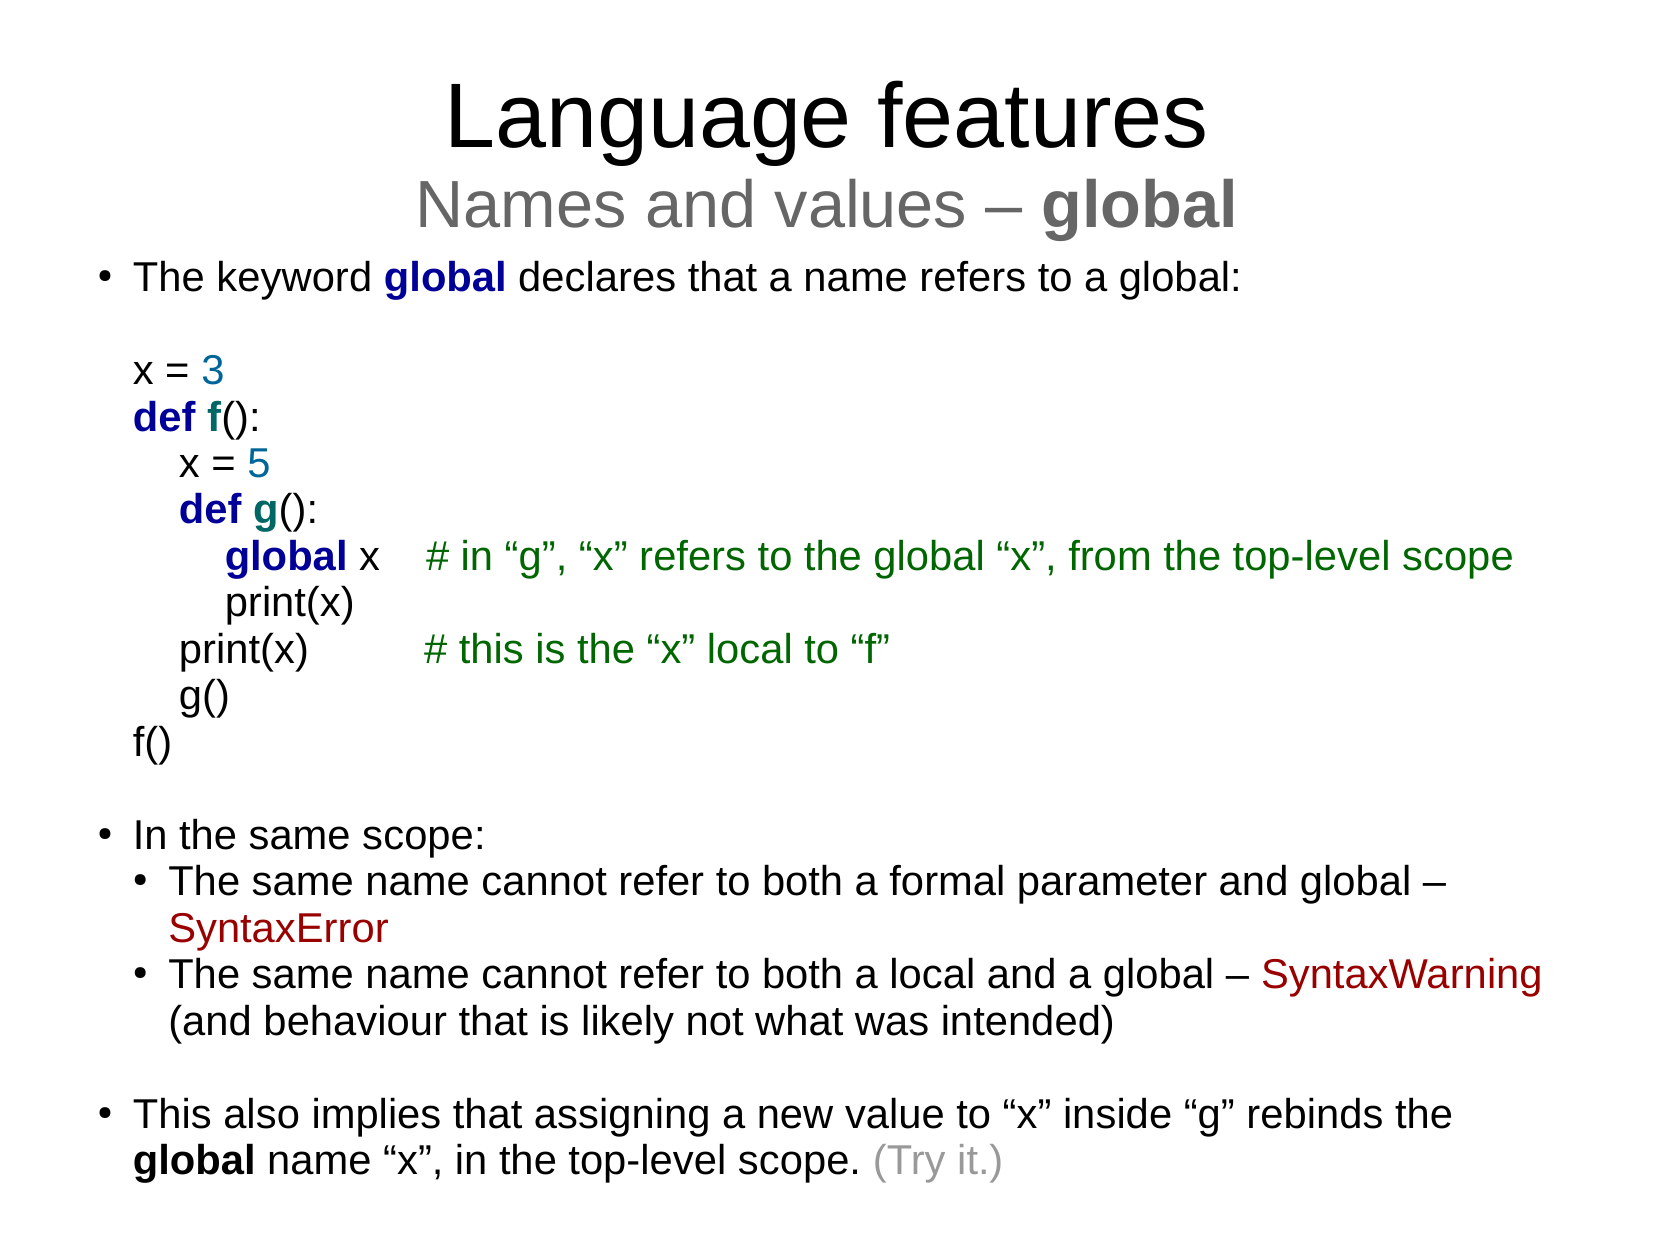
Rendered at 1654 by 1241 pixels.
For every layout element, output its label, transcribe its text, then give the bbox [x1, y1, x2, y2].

title Language features Names and values – global [82, 49, 1571, 257]
text_box The keyword global declares that a name refers to a global: x = 3 def f(): x = 5 def g(): global x # in “g”, “x” refers to the global “x”, from the top-level scope print(x) print(x) # this is the “x” local to “f” g() f() In the same scope: The same name cannot refer to both a formal parameter and global – SyntaxError The same name cannot refer to both a local and a global – SyntaxWarning (and behaviour that is likely not what was intended) This also implies that assigning a new value to “x” inside “g” rebinds the global name “x”, in the top-level scope. (Try it.) [82, 246, 1561, 1241]
